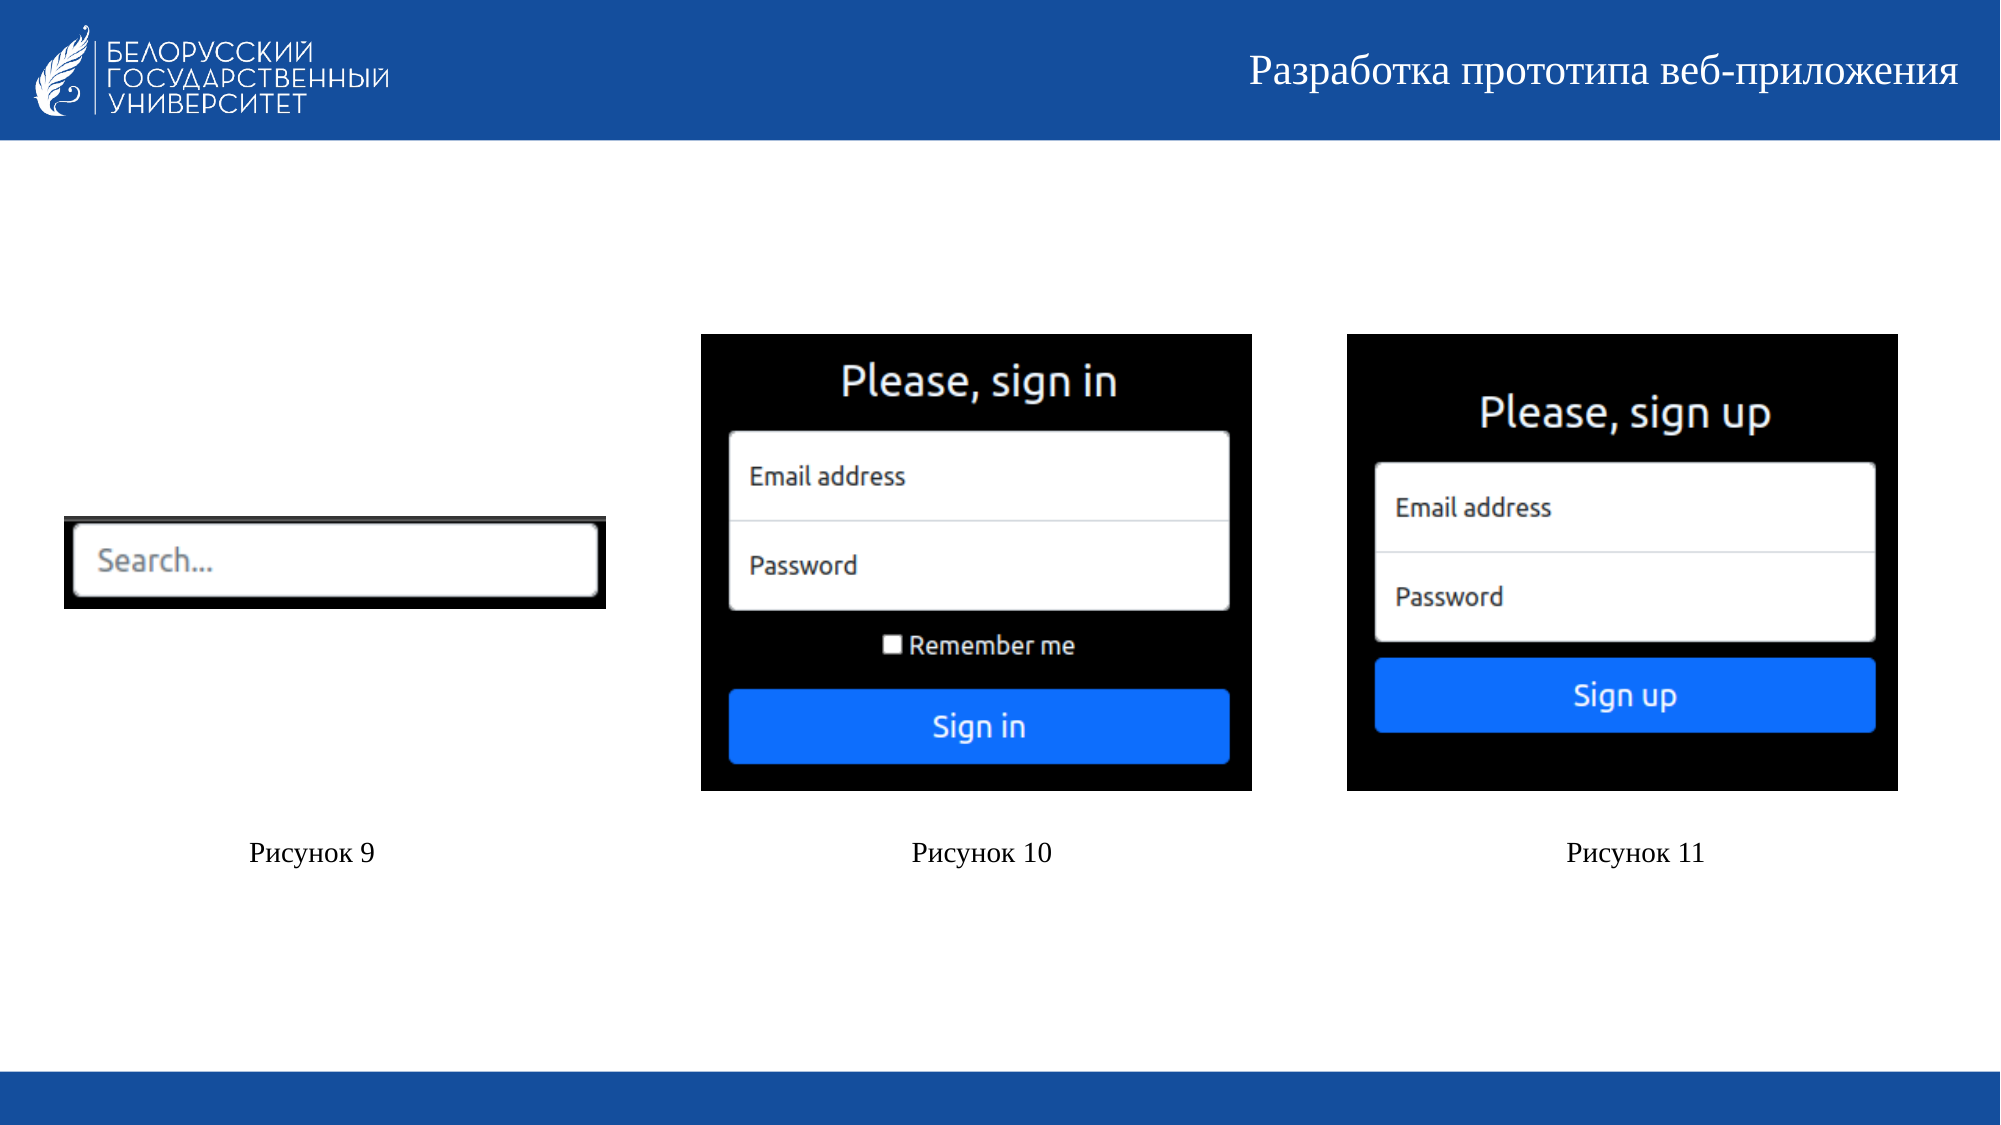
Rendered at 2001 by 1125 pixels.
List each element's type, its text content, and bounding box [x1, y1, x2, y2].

title Разработка прототипа веб-приложения [537, 6, 1975, 134]
picture [1347, 334, 1898, 791]
text_box Рисунок 10 [896, 818, 1074, 884]
picture [64, 516, 606, 609]
text_box Рисунок 11 [1551, 818, 1729, 884]
text_box Рисунок 9 [234, 818, 399, 884]
picture [701, 334, 1252, 791]
picture [33, 25, 388, 116]
